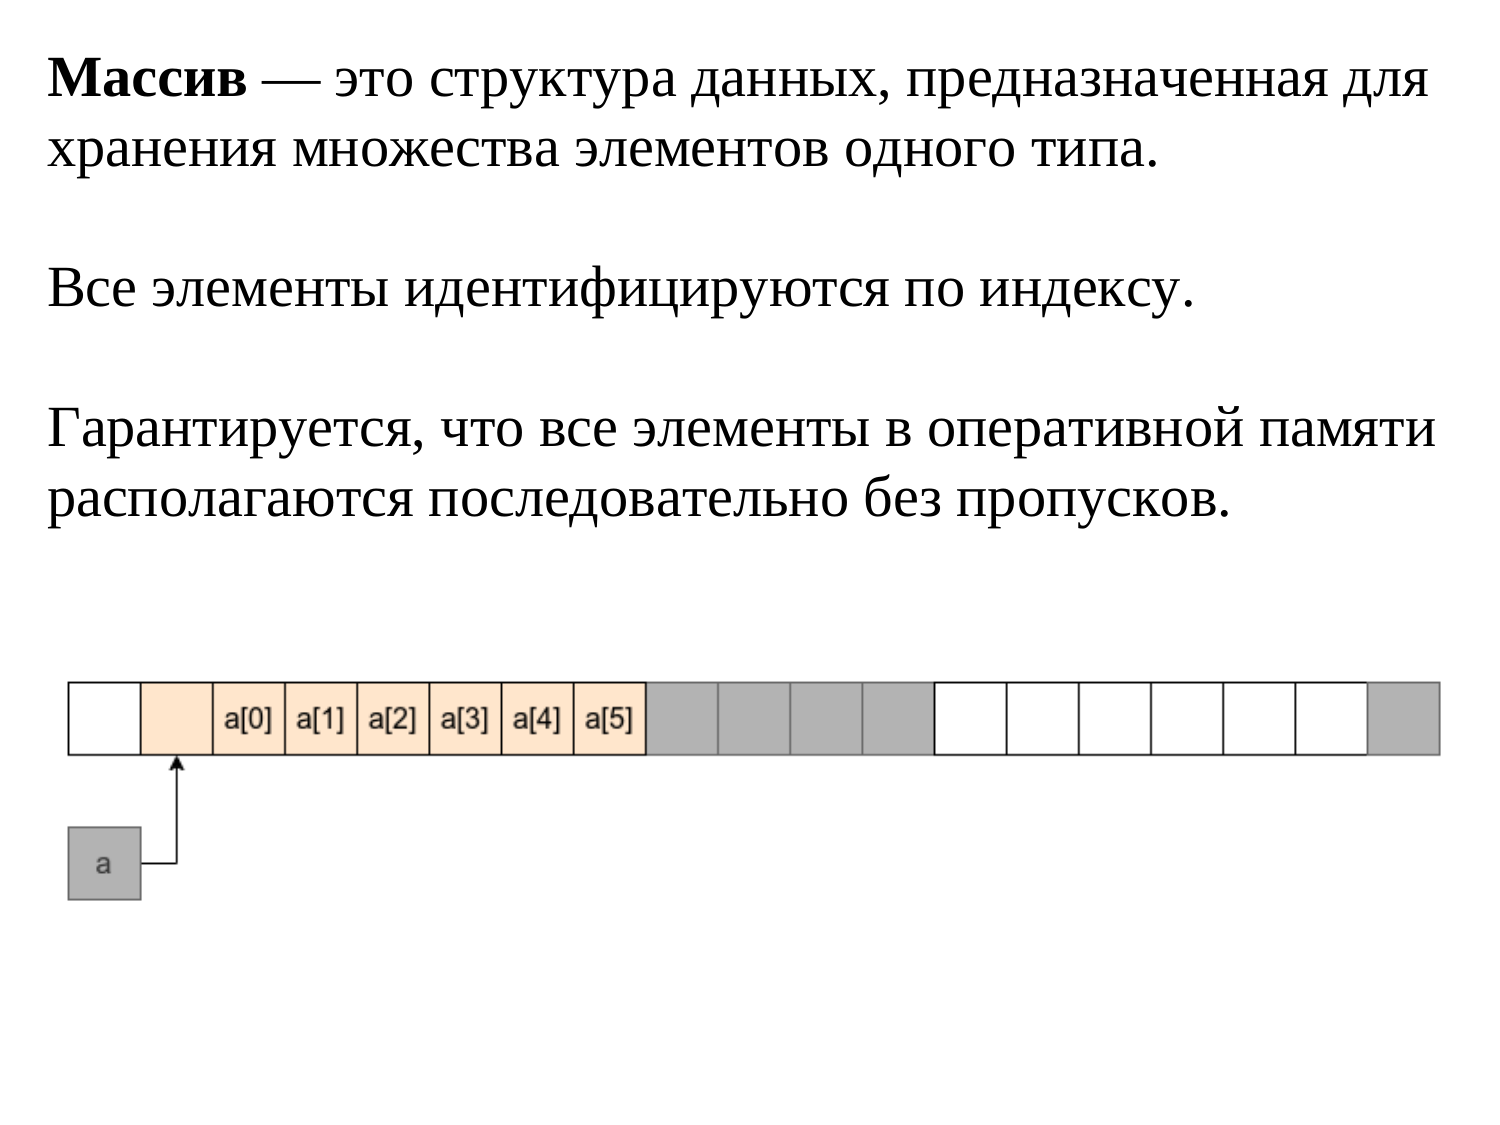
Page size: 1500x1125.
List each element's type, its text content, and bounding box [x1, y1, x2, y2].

picture [59, 673, 1450, 910]
text_box Массив — это структура данных, предназначенная для хранения множества элементов одного типа. Все элементы идентифицируются по индексу. Гарантируется, что все элементы в оперативной памяти располагаются последовательно без пропусков. [47, 31, 1465, 537]
